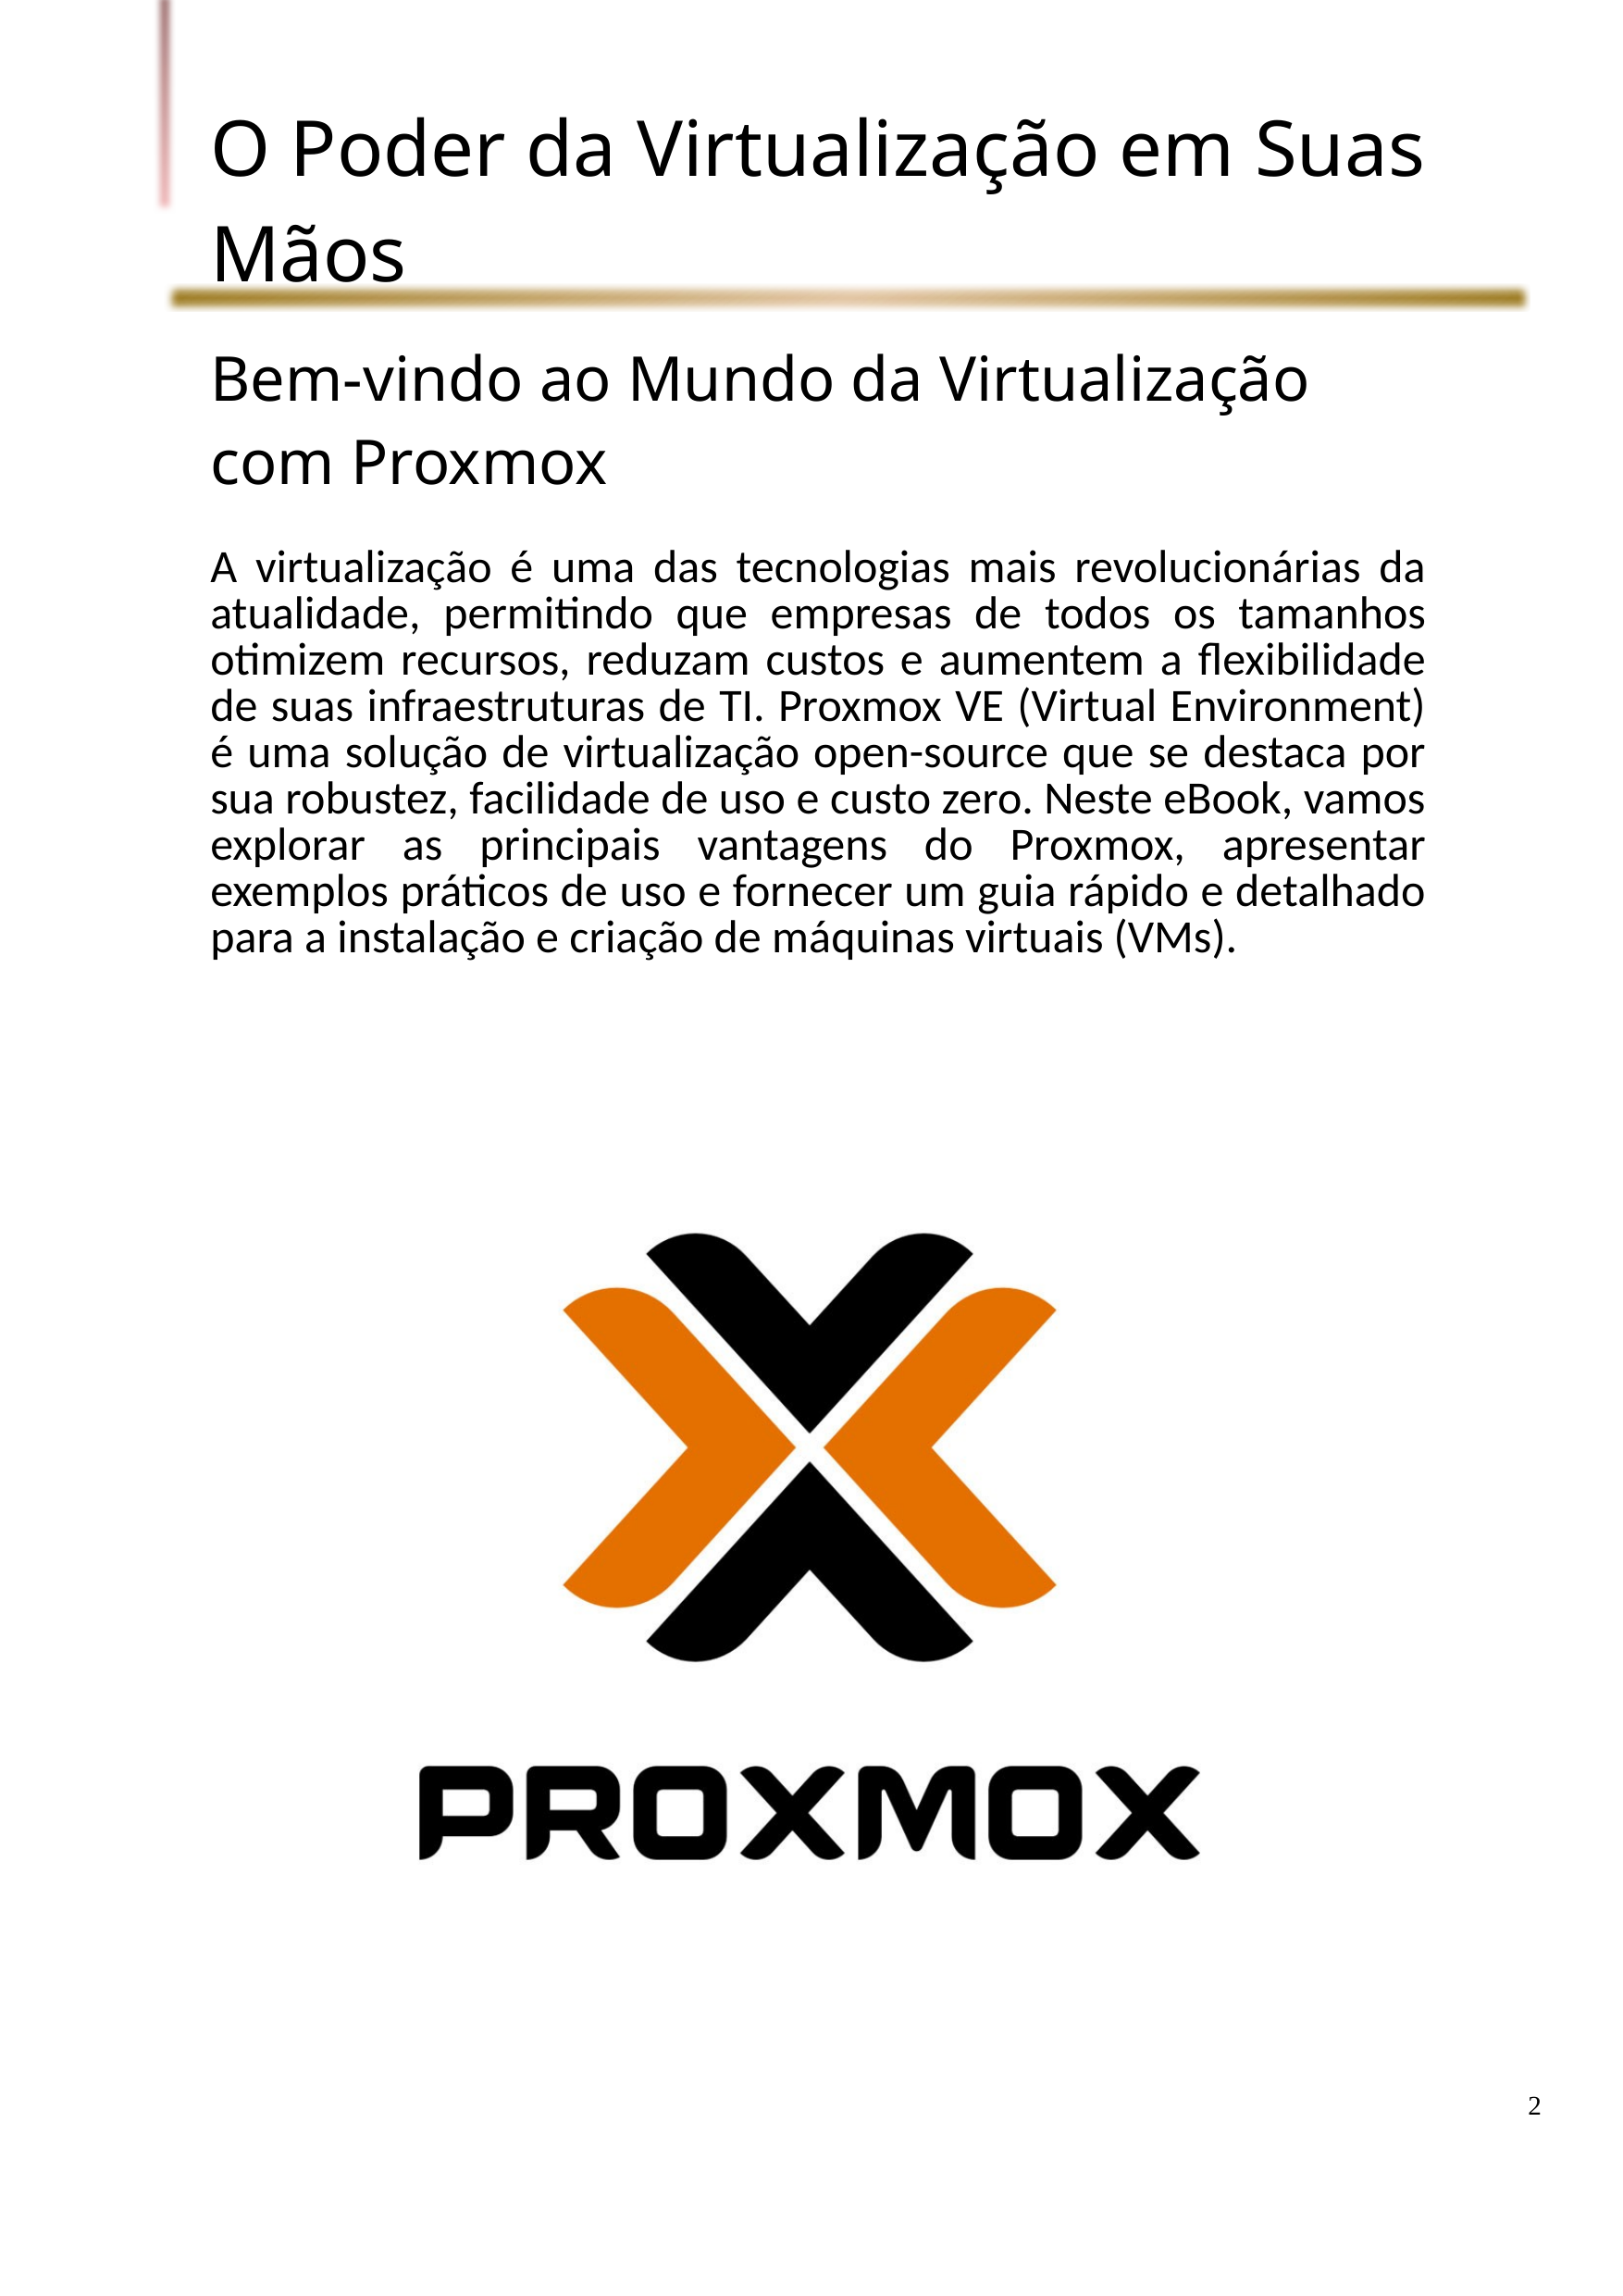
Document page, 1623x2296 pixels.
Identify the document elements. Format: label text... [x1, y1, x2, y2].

text_box [178, 295, 1520, 301]
text_box A virtualização é uma das tecnologias mais revolucionárias da atualidade, permitindo que empresas de todos os tamanhos otimizem recursos, reduzam custos e aumentem a flexibilidade de suas infraestruturas de TI. Proxmox VE (Virtual Environment) é uma solução de virtualização open-source que se destaca por sua robustez, facilidade de uso e custo zero. Neste eBook, vamos explorar as principais vantagens do Proxmox, apresentar exemplos práticos de uso e fornecer um guia rápido e detalhado para a instalação e criação de máquinas virtuais (VMs). [196, 540, 1441, 1018]
text_box O Poder da Virtualização em Suas Mãos [196, 87, 1441, 283]
picture [229, 1174, 1405, 1931]
text_box Bem-vindo ao Mundo da Virtualização com Proxmox [196, 328, 1441, 480]
